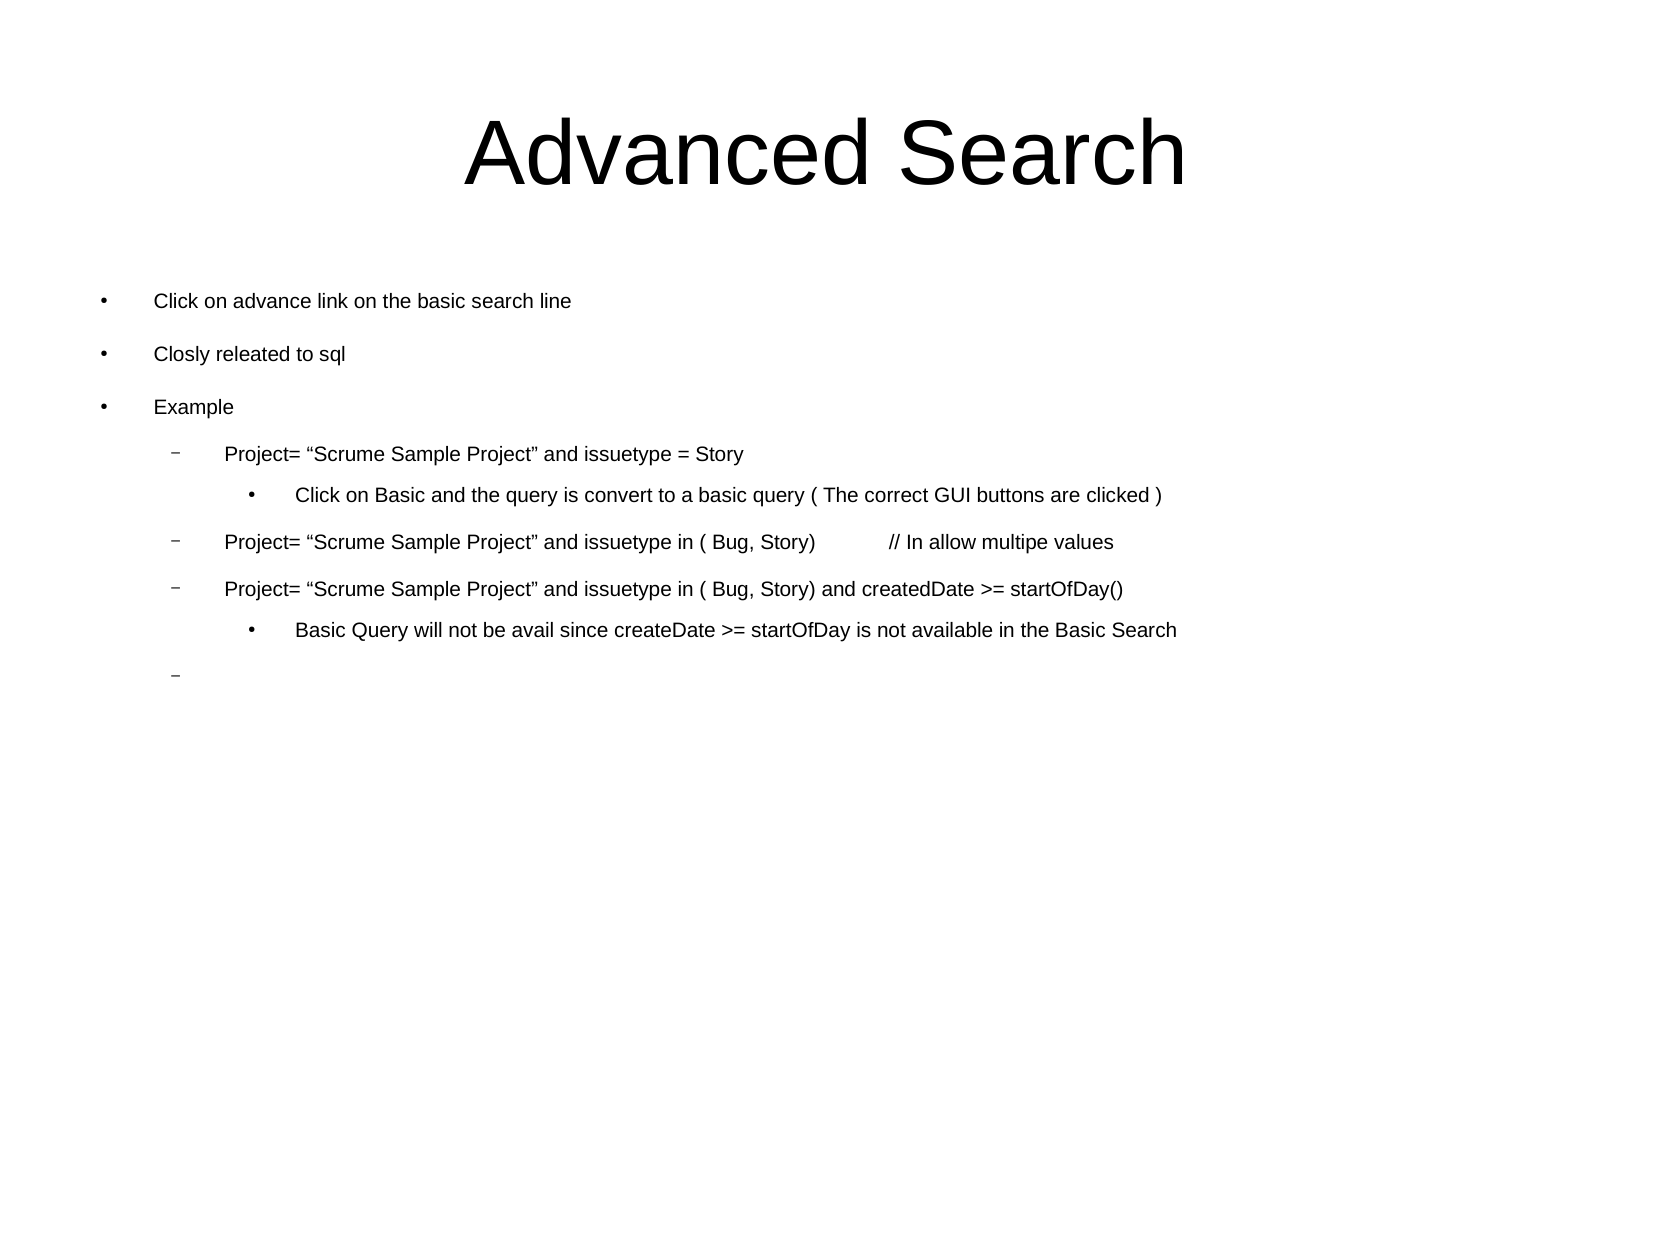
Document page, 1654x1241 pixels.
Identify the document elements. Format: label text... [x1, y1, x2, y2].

title Advanced Search [82, 49, 1571, 257]
list Click on advance link on the basic search line Closly releated to sql Example Project= “Scrume Sample Project” and issuetype = Story Click on Basic and the query is convert to a basic query ( The correct GUI buttons are clicked ) Project= “Scrume Sample Project” and issuetype in ( Bug, Story) // In allow multipe values Project= “Scrume Sample Project” and issuetype in ( Bug, Story) and createdDate >= startOfDay() Basic Query will not be avail since createDate >= startOfDay is not available in the Basic Search [82, 290, 1583, 1217]
